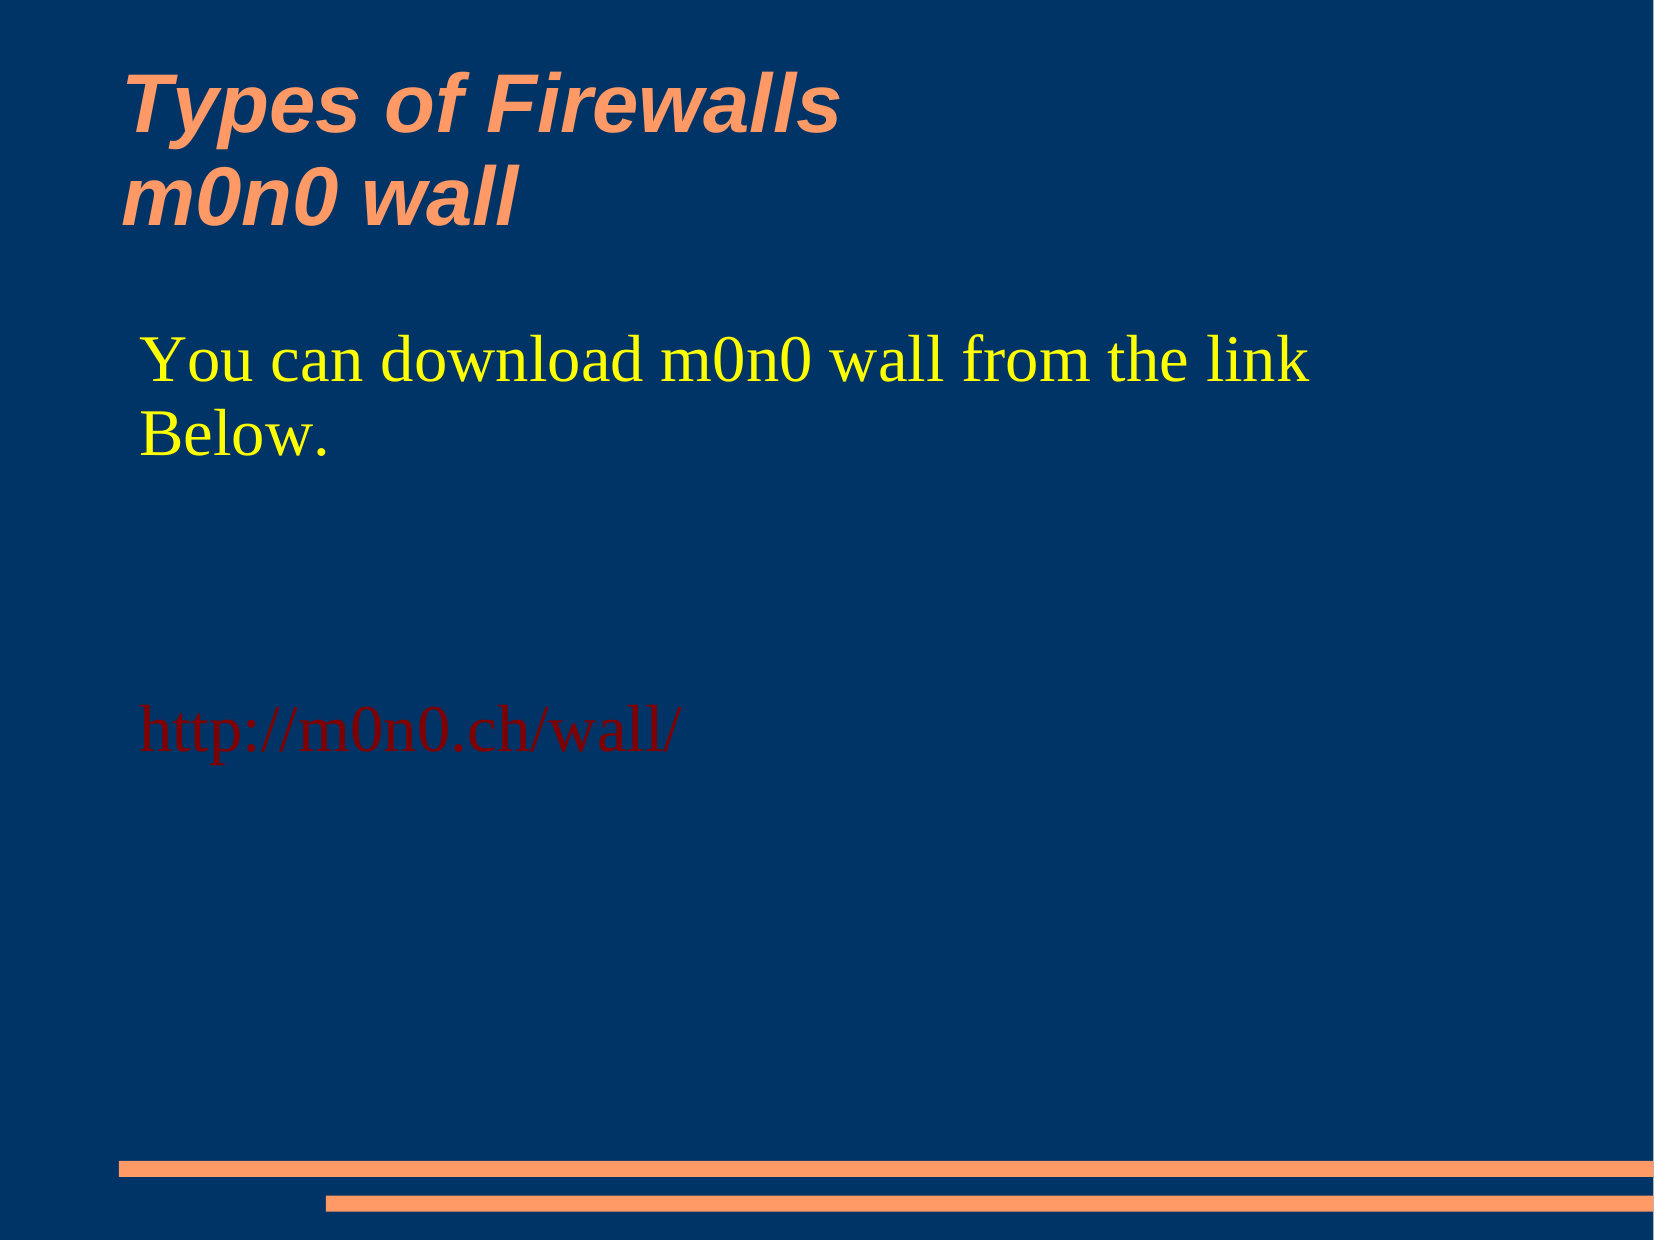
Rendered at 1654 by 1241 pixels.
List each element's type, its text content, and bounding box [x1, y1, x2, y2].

list You can download m0n0 wall from the link Below. http://m0n0.ch/wall/ [121, 322, 1561, 1133]
title Types of Firewalls m0n0 wall [121, 46, 1534, 254]
